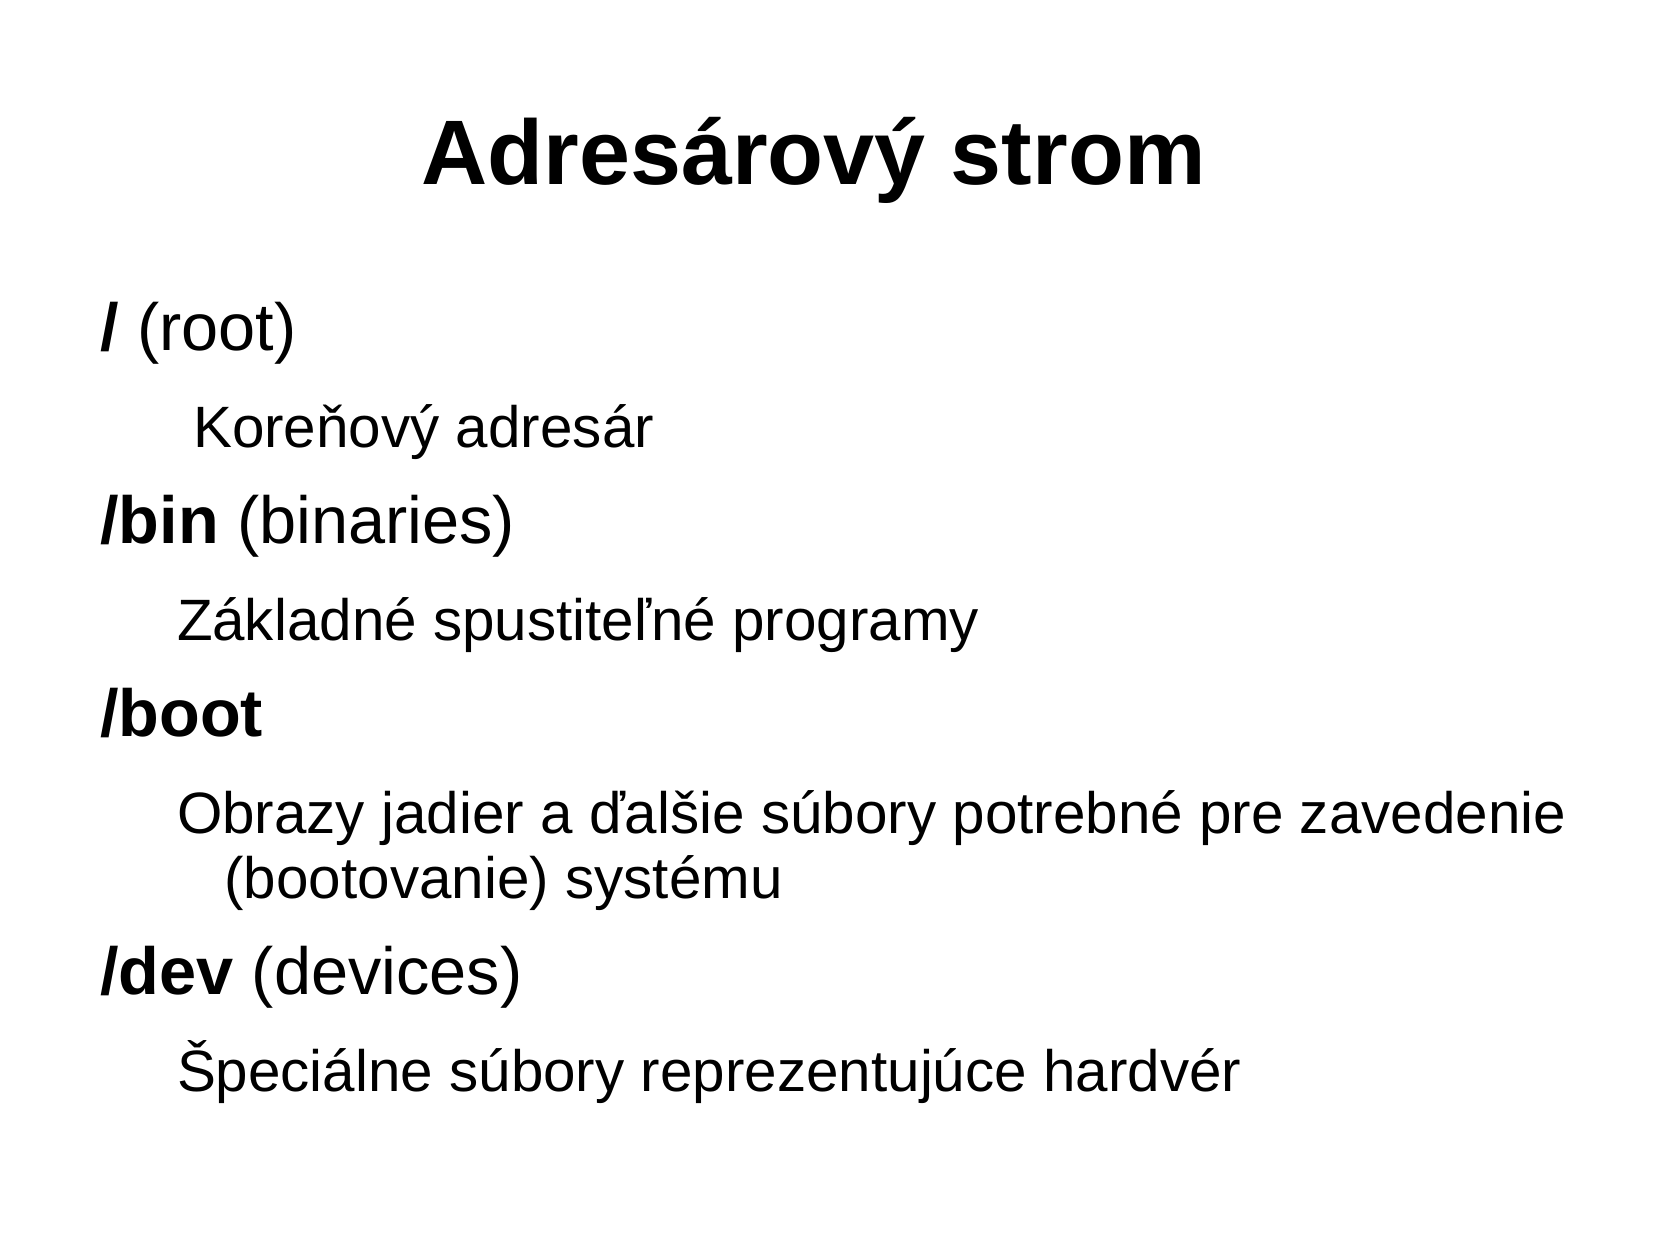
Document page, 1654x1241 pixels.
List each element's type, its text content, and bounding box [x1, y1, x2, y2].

list / (root) Koreňový adresár /bin (binaries) Základné spustiteľné programy /boot Obrazy jadier a ďalšie súbory potrebné pre zavedenie (bootovanie) systému /dev (devices) Špeciálne súbory reprezentujúce hardvér [82, 290, 1571, 1109]
title Adresárový strom [82, 49, 1571, 257]
